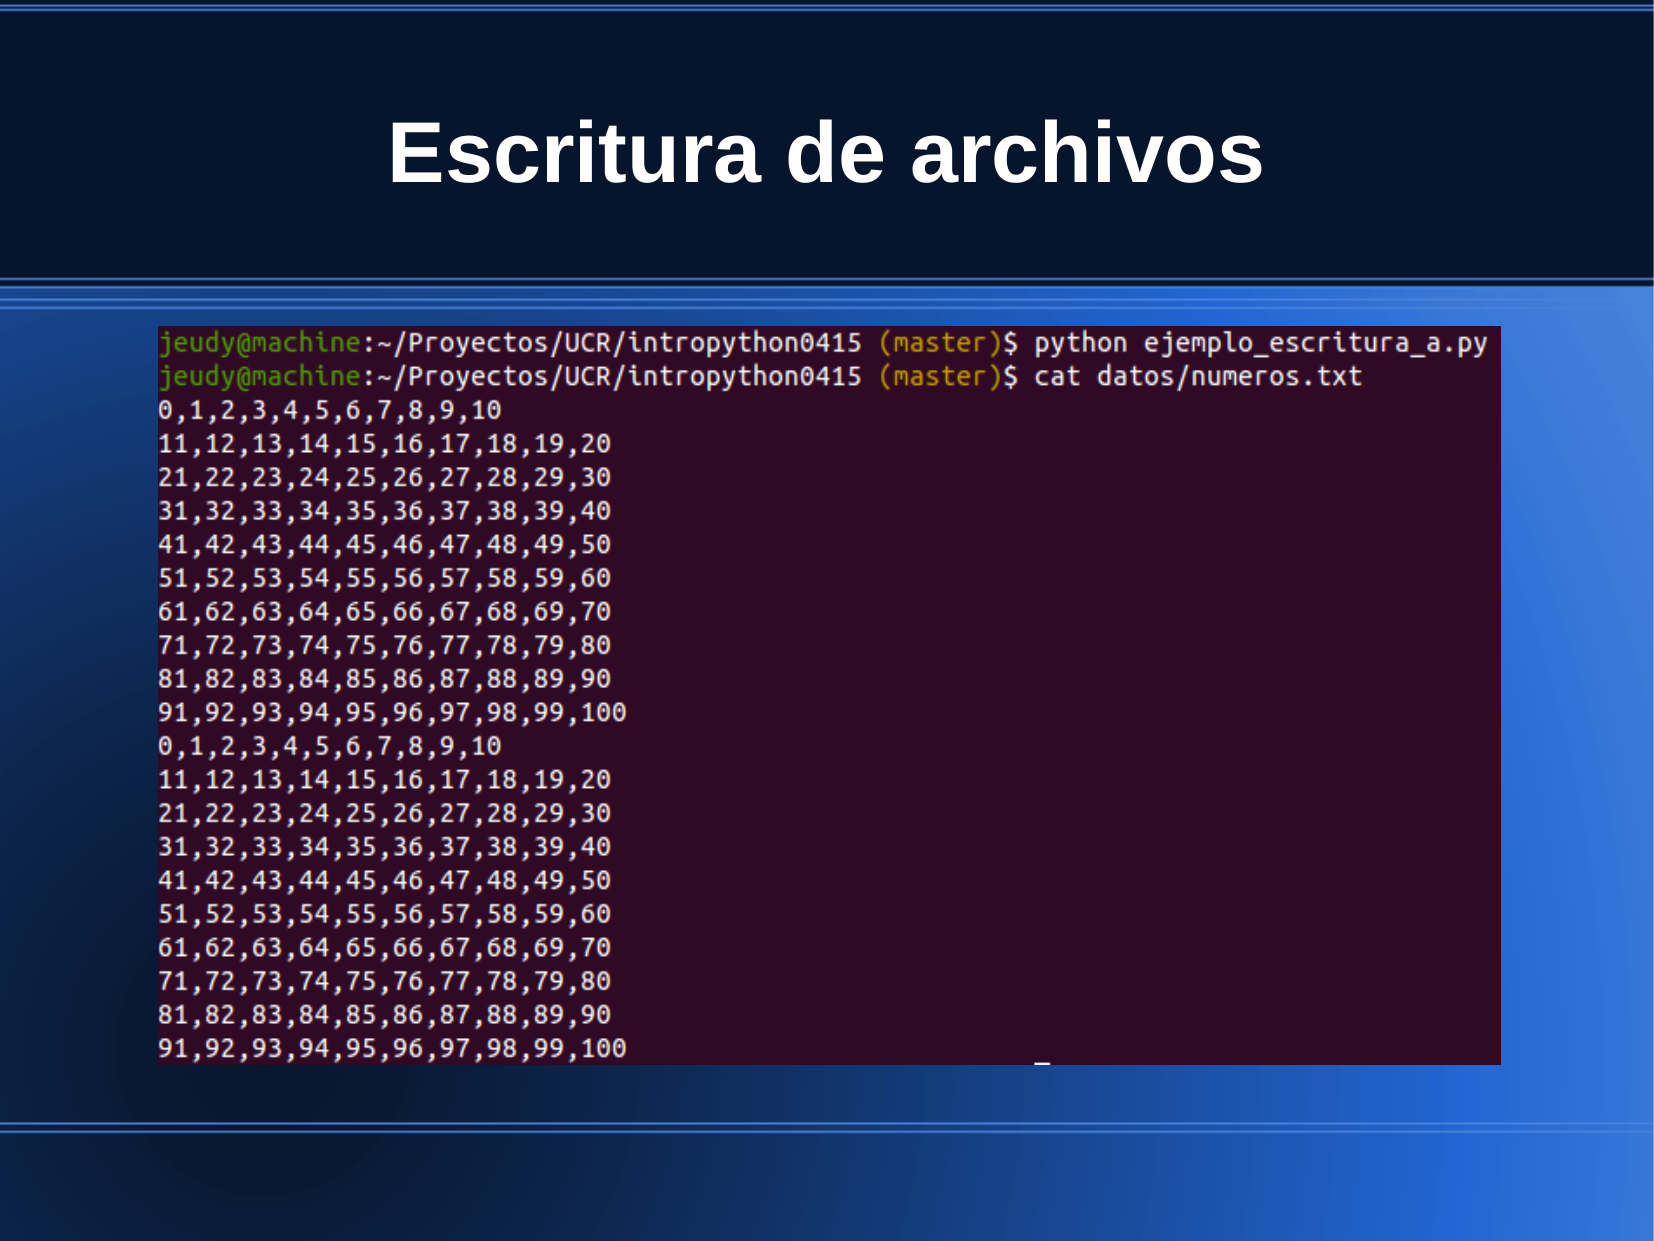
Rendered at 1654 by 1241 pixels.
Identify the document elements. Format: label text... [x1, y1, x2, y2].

title Escritura de archivos [82, 49, 1571, 257]
picture [0, 0, 1654, 1241]
